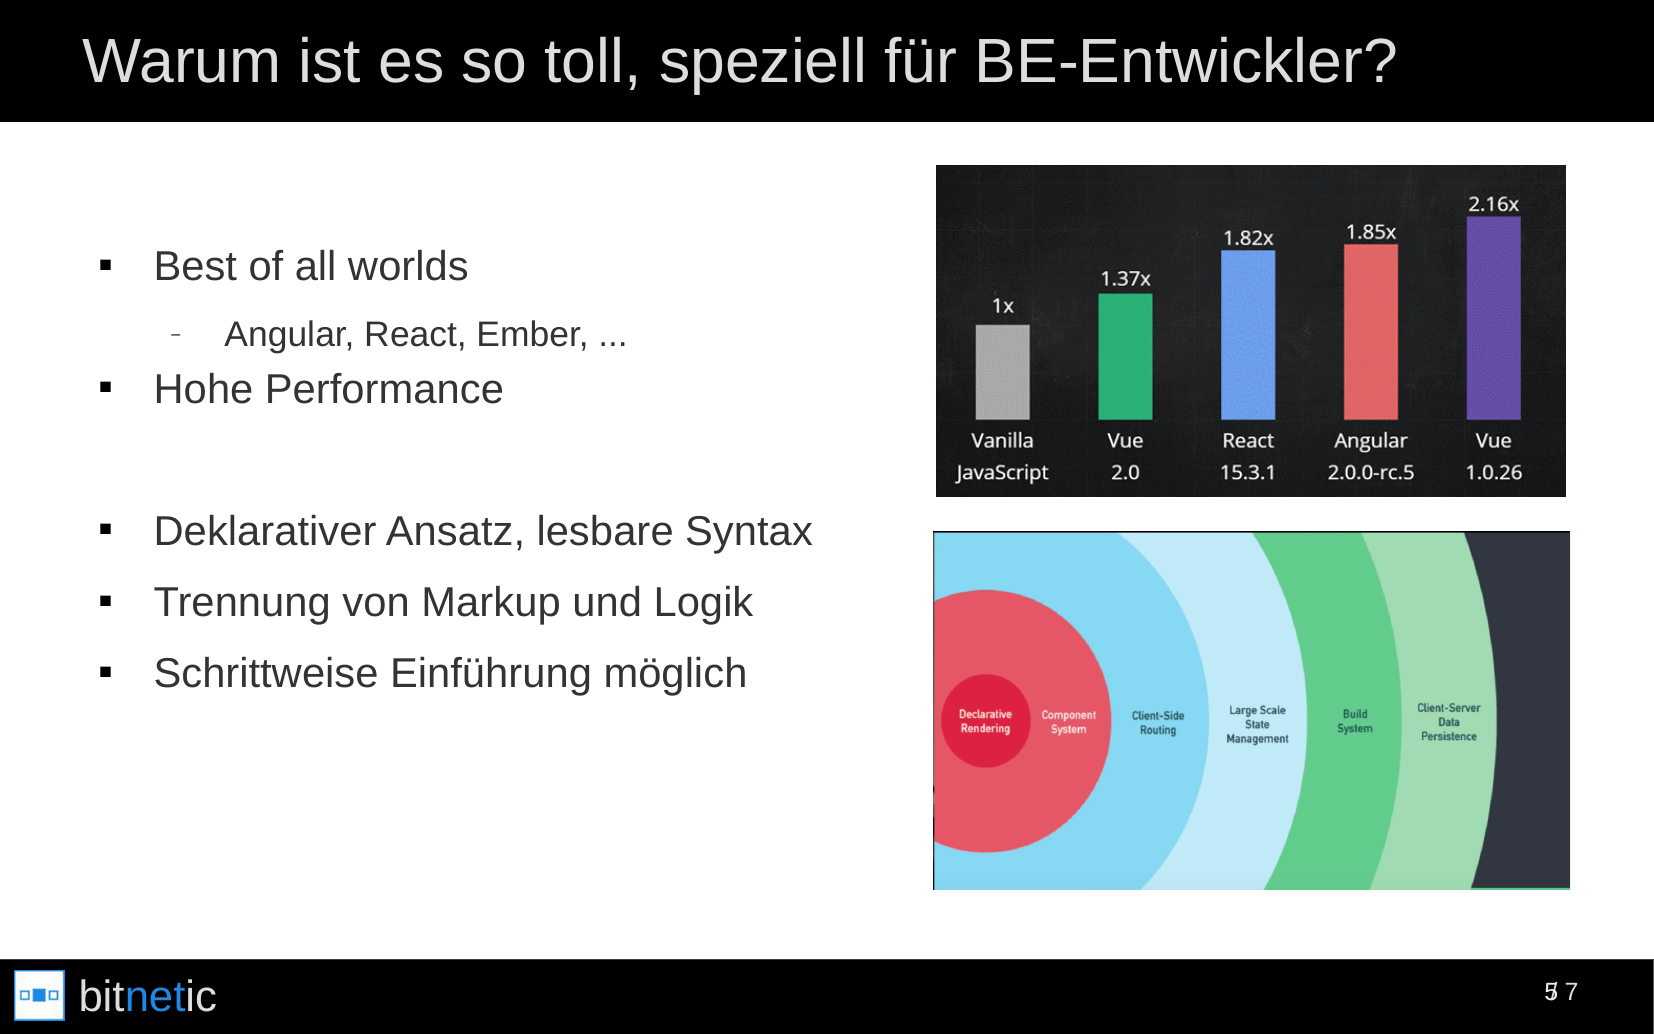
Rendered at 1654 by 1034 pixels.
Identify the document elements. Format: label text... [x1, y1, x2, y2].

picture [936, 165, 1566, 497]
picture [933, 531, 1571, 890]
title Warum ist es so toll, speziell für BE-Entwickler? [82, 0, 1571, 122]
picture [14, 970, 65, 1021]
list Best of all worlds Angular, React, Ember, ... Hohe Performance Deklarativer Ansatz, lesbare Syntax Trennung von Markup und Logik Schrittweise Einführung möglich [82, 242, 1571, 931]
